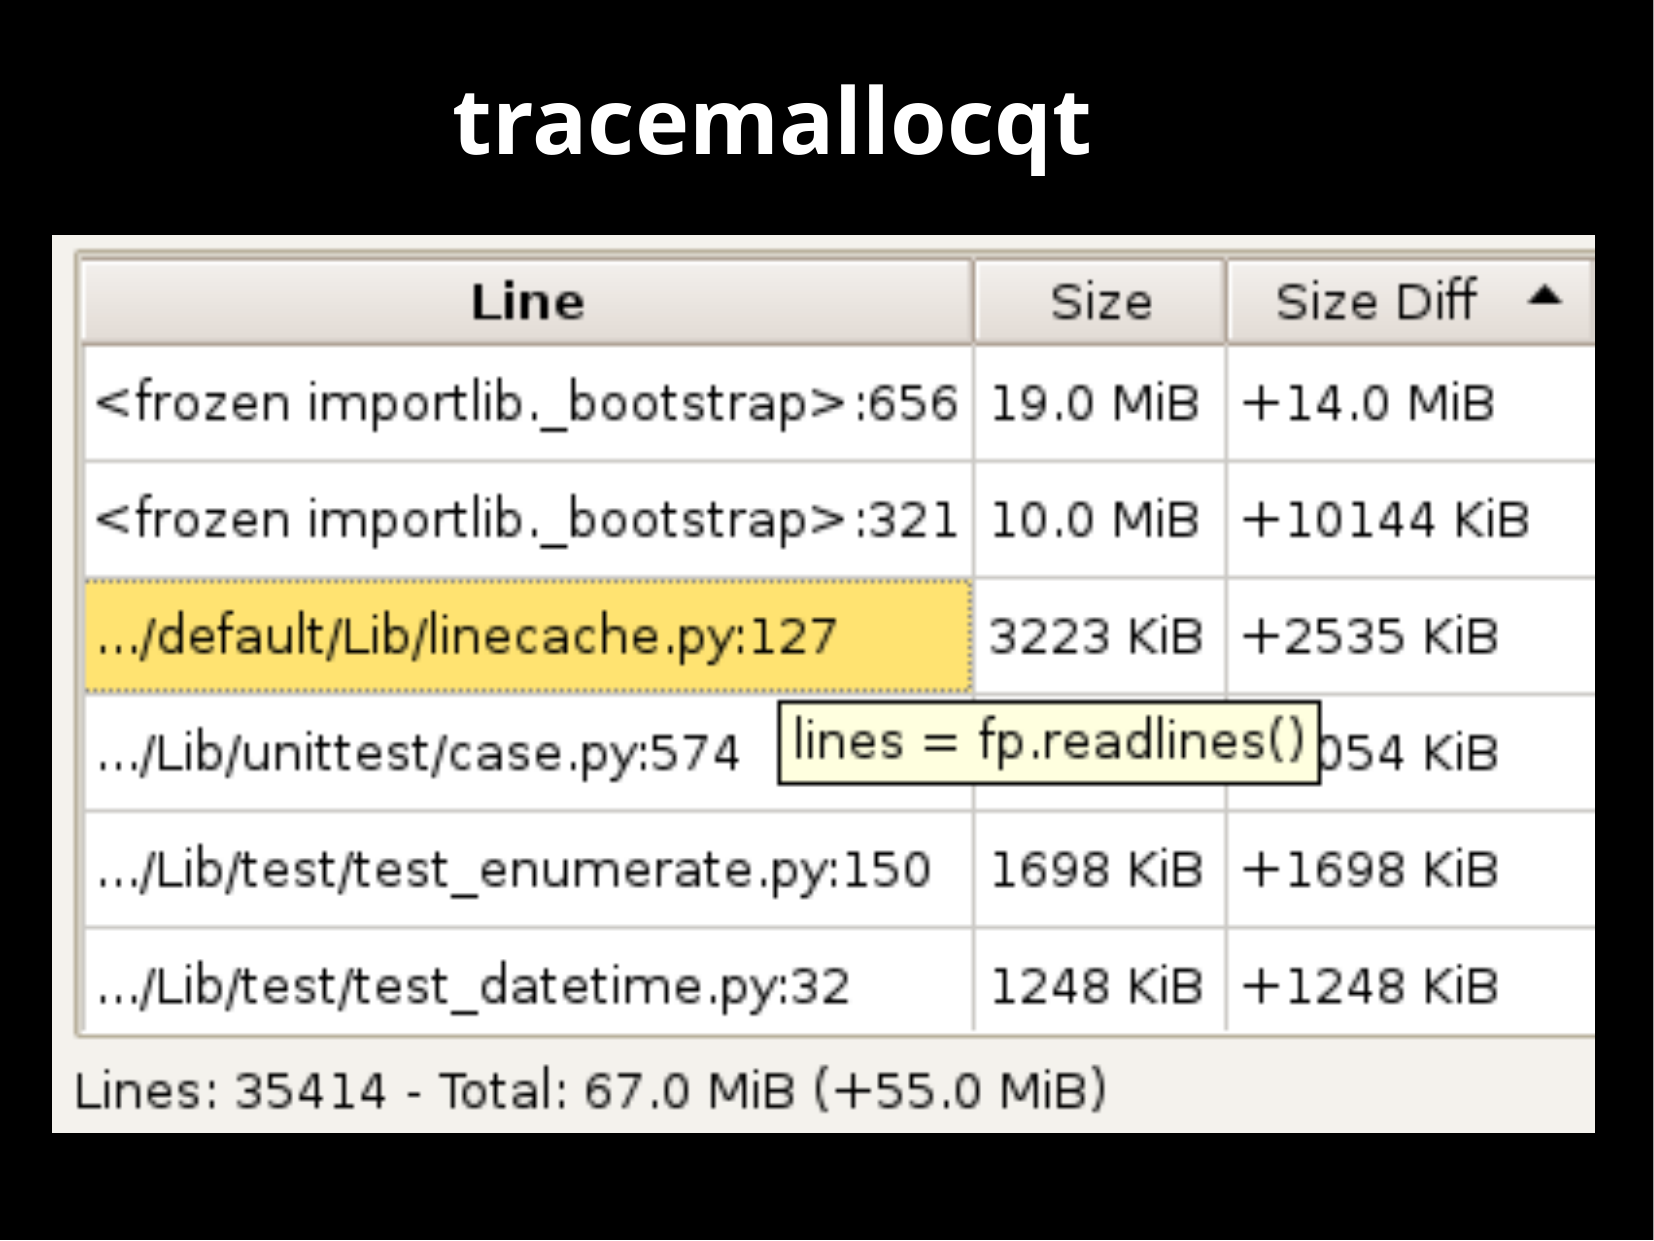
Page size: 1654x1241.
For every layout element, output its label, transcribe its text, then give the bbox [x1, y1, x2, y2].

picture [52, 235, 1595, 1133]
title tracemallocqt [107, 43, 1438, 194]
